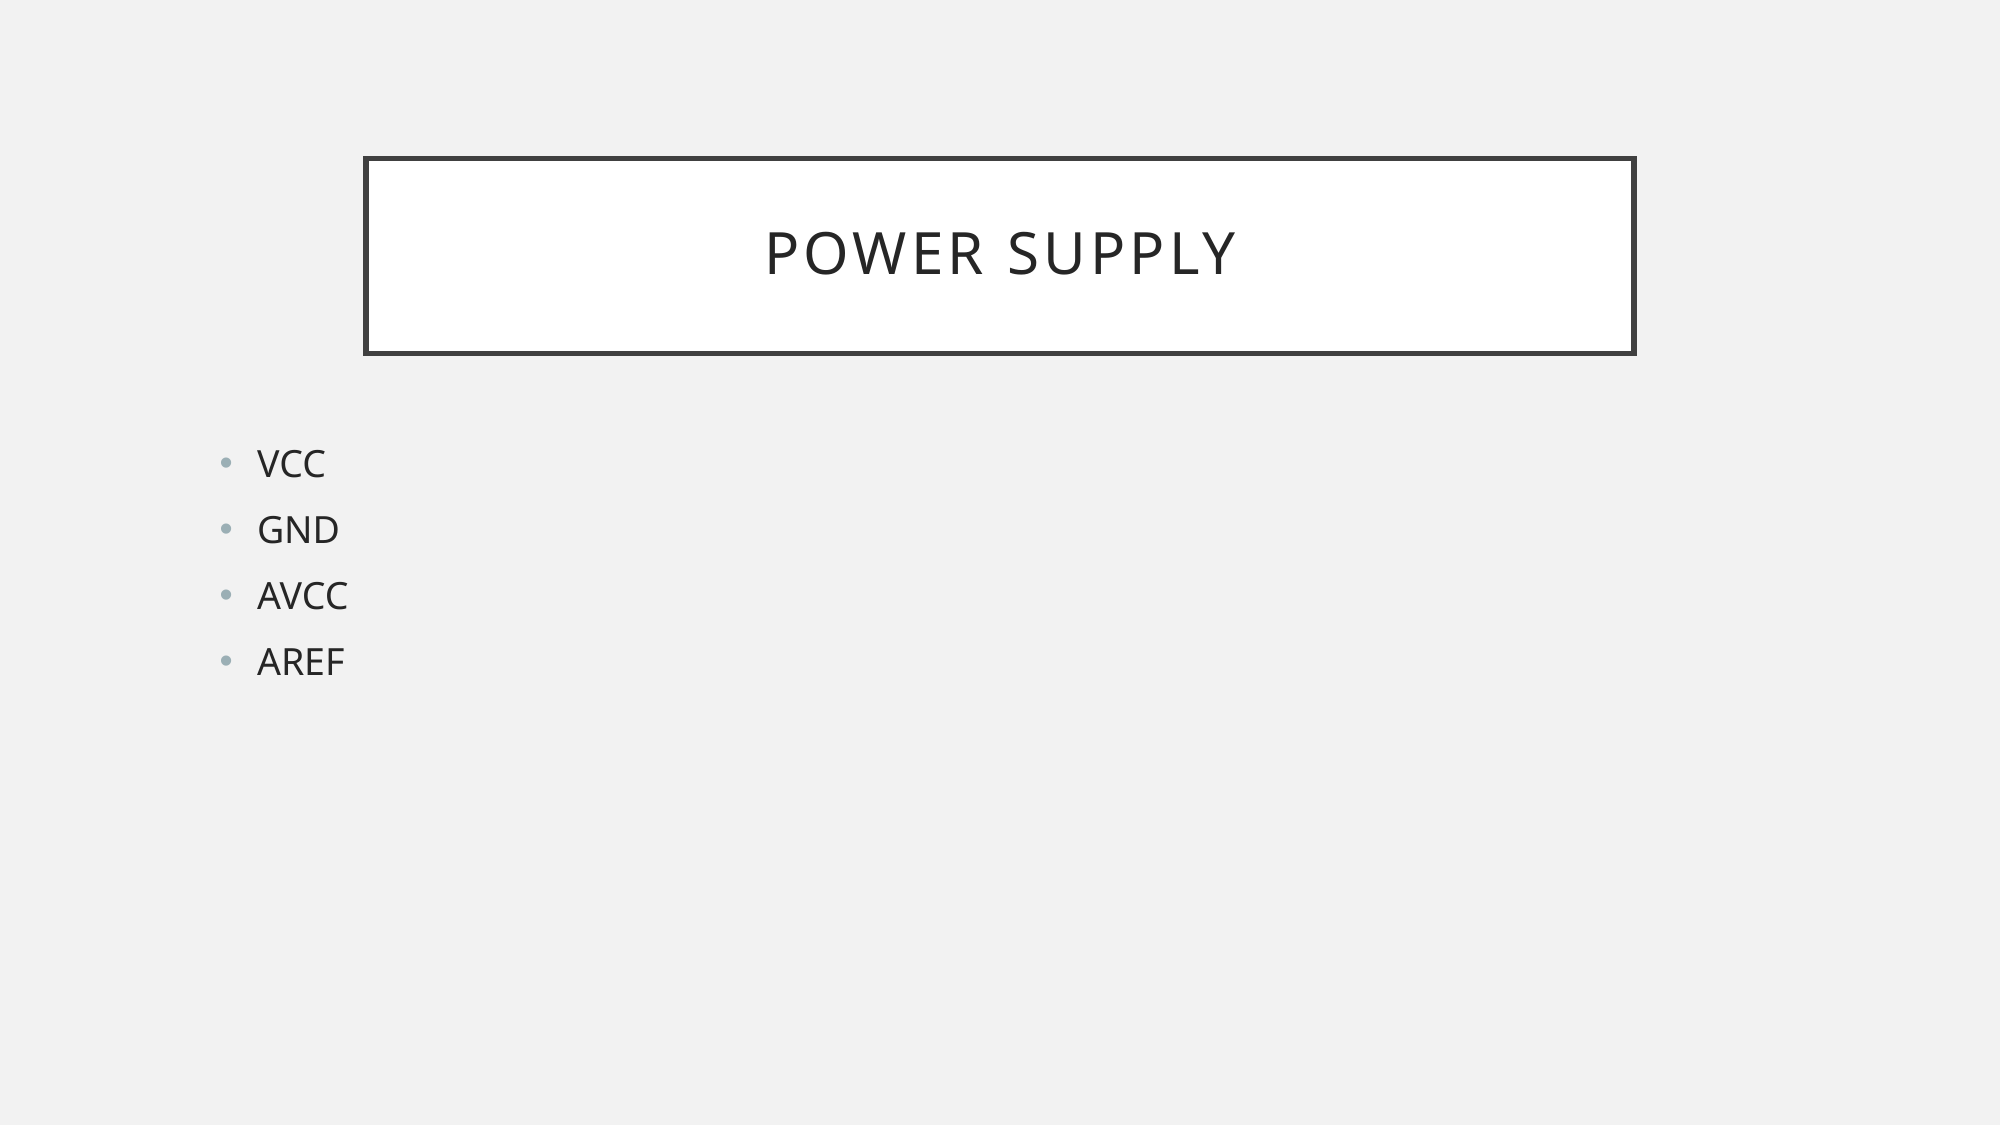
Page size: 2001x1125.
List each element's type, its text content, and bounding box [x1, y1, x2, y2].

list VCC GND AVCC AREF [204, 432, 1796, 942]
title Power supply [366, 158, 1634, 354]
